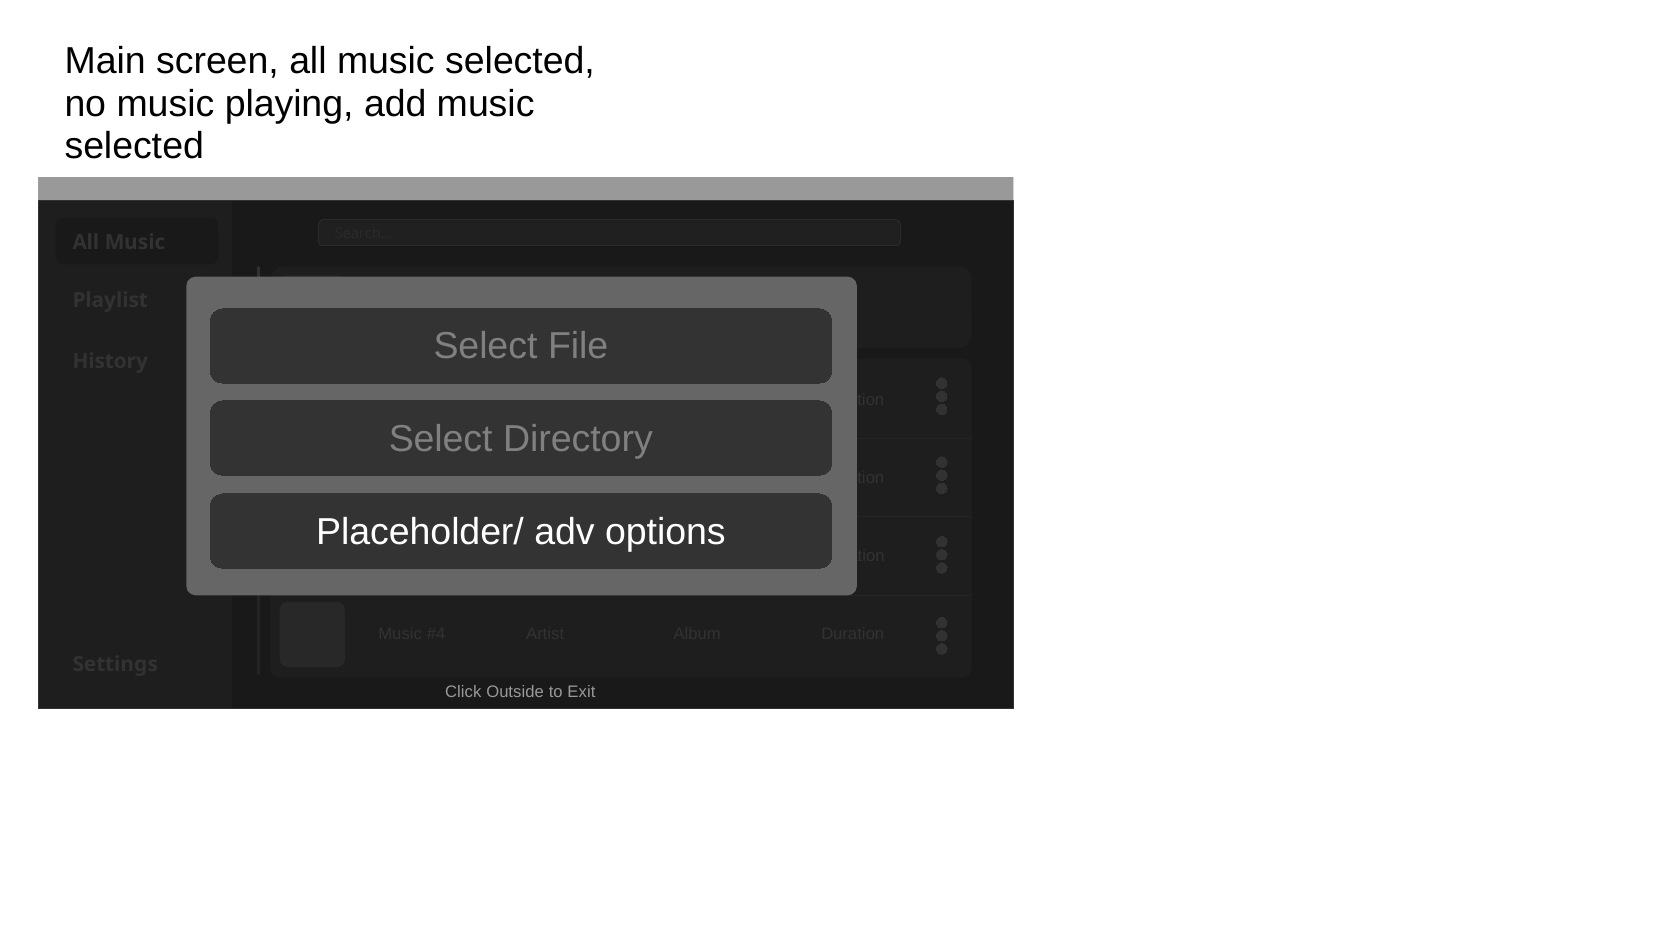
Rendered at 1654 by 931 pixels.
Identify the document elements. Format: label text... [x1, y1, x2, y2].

text_box [38, 177, 1014, 709]
text_box Main screen, all music selected, no music playing, add music selected [49, 32, 631, 174]
text_box Select File [210, 308, 832, 384]
text_box Select Directory [210, 400, 832, 476]
text_box Click Outside to Exit [346, 675, 695, 709]
text_box Placeholder/ adv options [210, 493, 832, 569]
